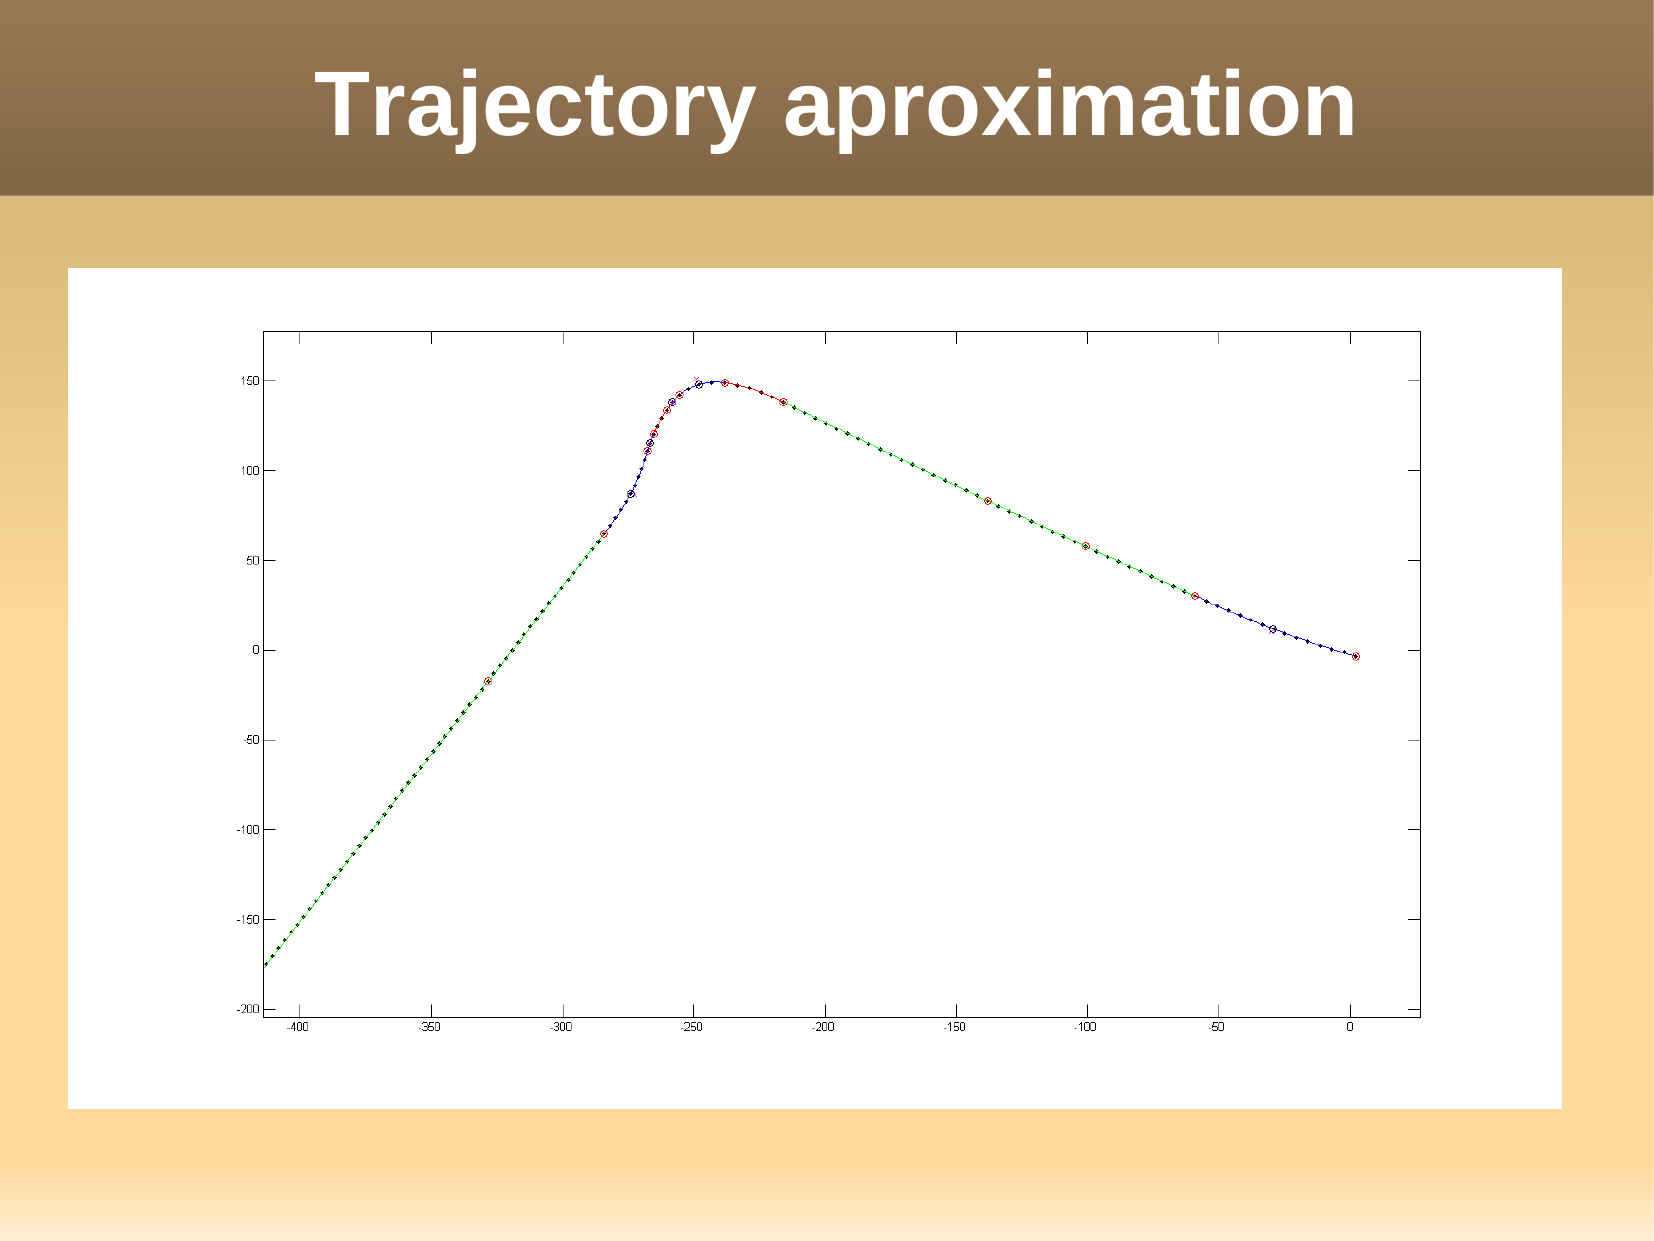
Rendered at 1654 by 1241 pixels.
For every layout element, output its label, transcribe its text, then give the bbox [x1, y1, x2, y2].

title Trajectory aproximation [76, 0, 1565, 208]
picture [0, 0, 1654, 1241]
